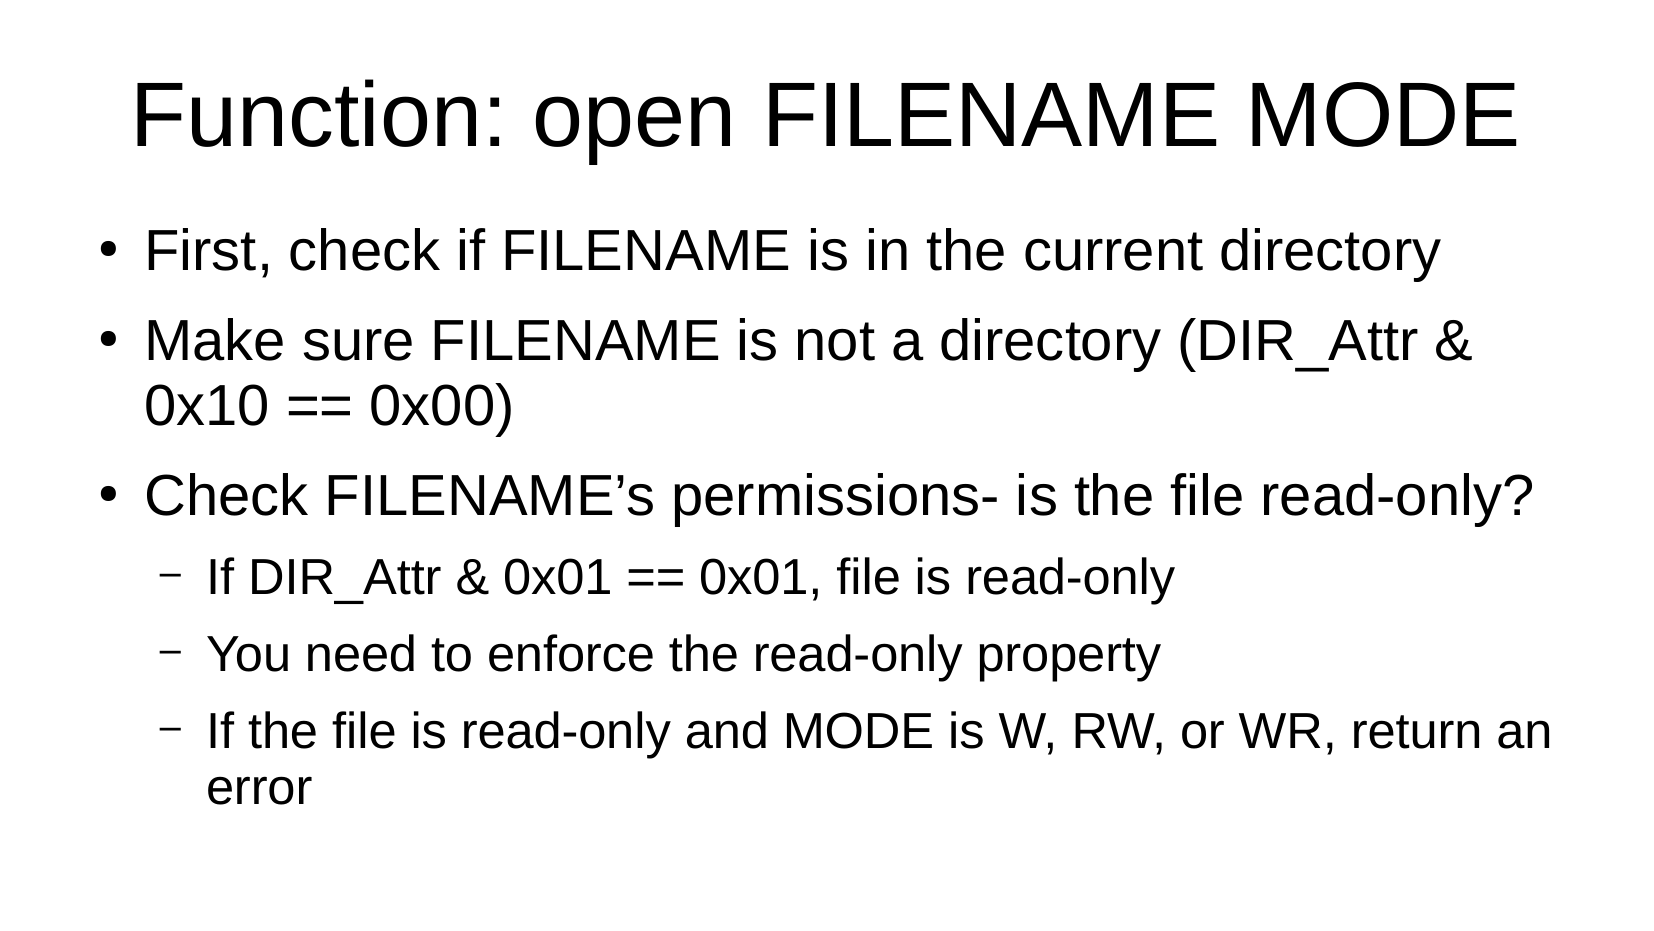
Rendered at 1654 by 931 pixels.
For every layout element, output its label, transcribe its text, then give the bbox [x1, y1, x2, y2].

list First, check if FILENAME is in the current directory Make sure FILENAME is not a directory (DIR_Attr & 0x10 == 0x00) Check FILENAME’s permissions- is the file read-only? If DIR_Attr & 0x01 == 0x01, file is read-only You need to enforce the read-only property If the file is read-only and MODE is W, RW, or WR, return an error [82, 217, 1571, 826]
title Function: open FILENAME MODE [82, 37, 1571, 193]
